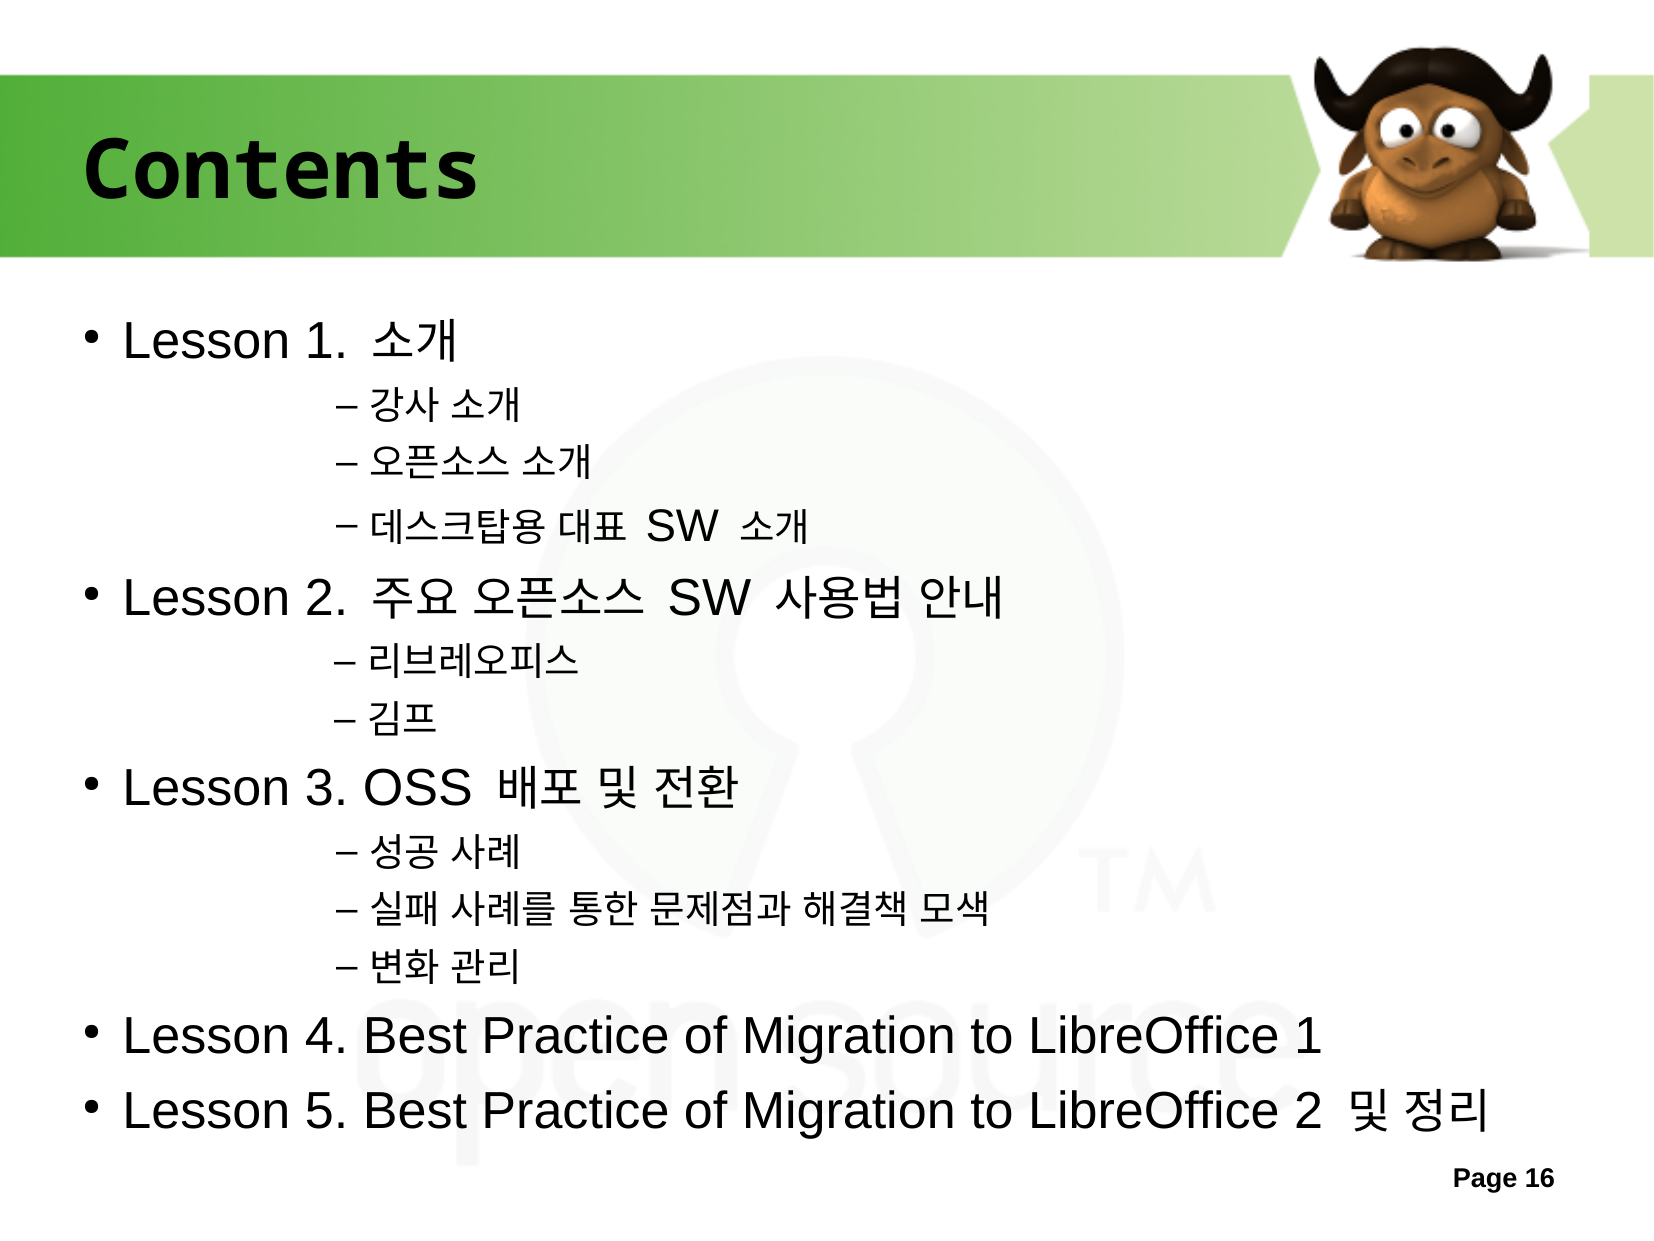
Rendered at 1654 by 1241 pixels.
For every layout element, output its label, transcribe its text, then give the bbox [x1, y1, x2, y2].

picture [0, 0, 1654, 1241]
title Contents [82, 61, 1571, 269]
list Lesson 1. 소개 강사 소개 오픈소스 소개 데스크탑용 대표 SW 소개 Lesson 2. 주요 오픈소스 SW 사용법 안내 리브레오피스 김프 Lesson 3. OSS 배포 및 전환 성공 사례 실패 사례를 통한 문제점과 해결책 모색 변화 관리 Lesson 4. Best Practice of Migration to LibreOffice 1 Lesson 5. Best Practice of Migration to LibreOffice 2 및 정리 [82, 307, 1571, 1146]
